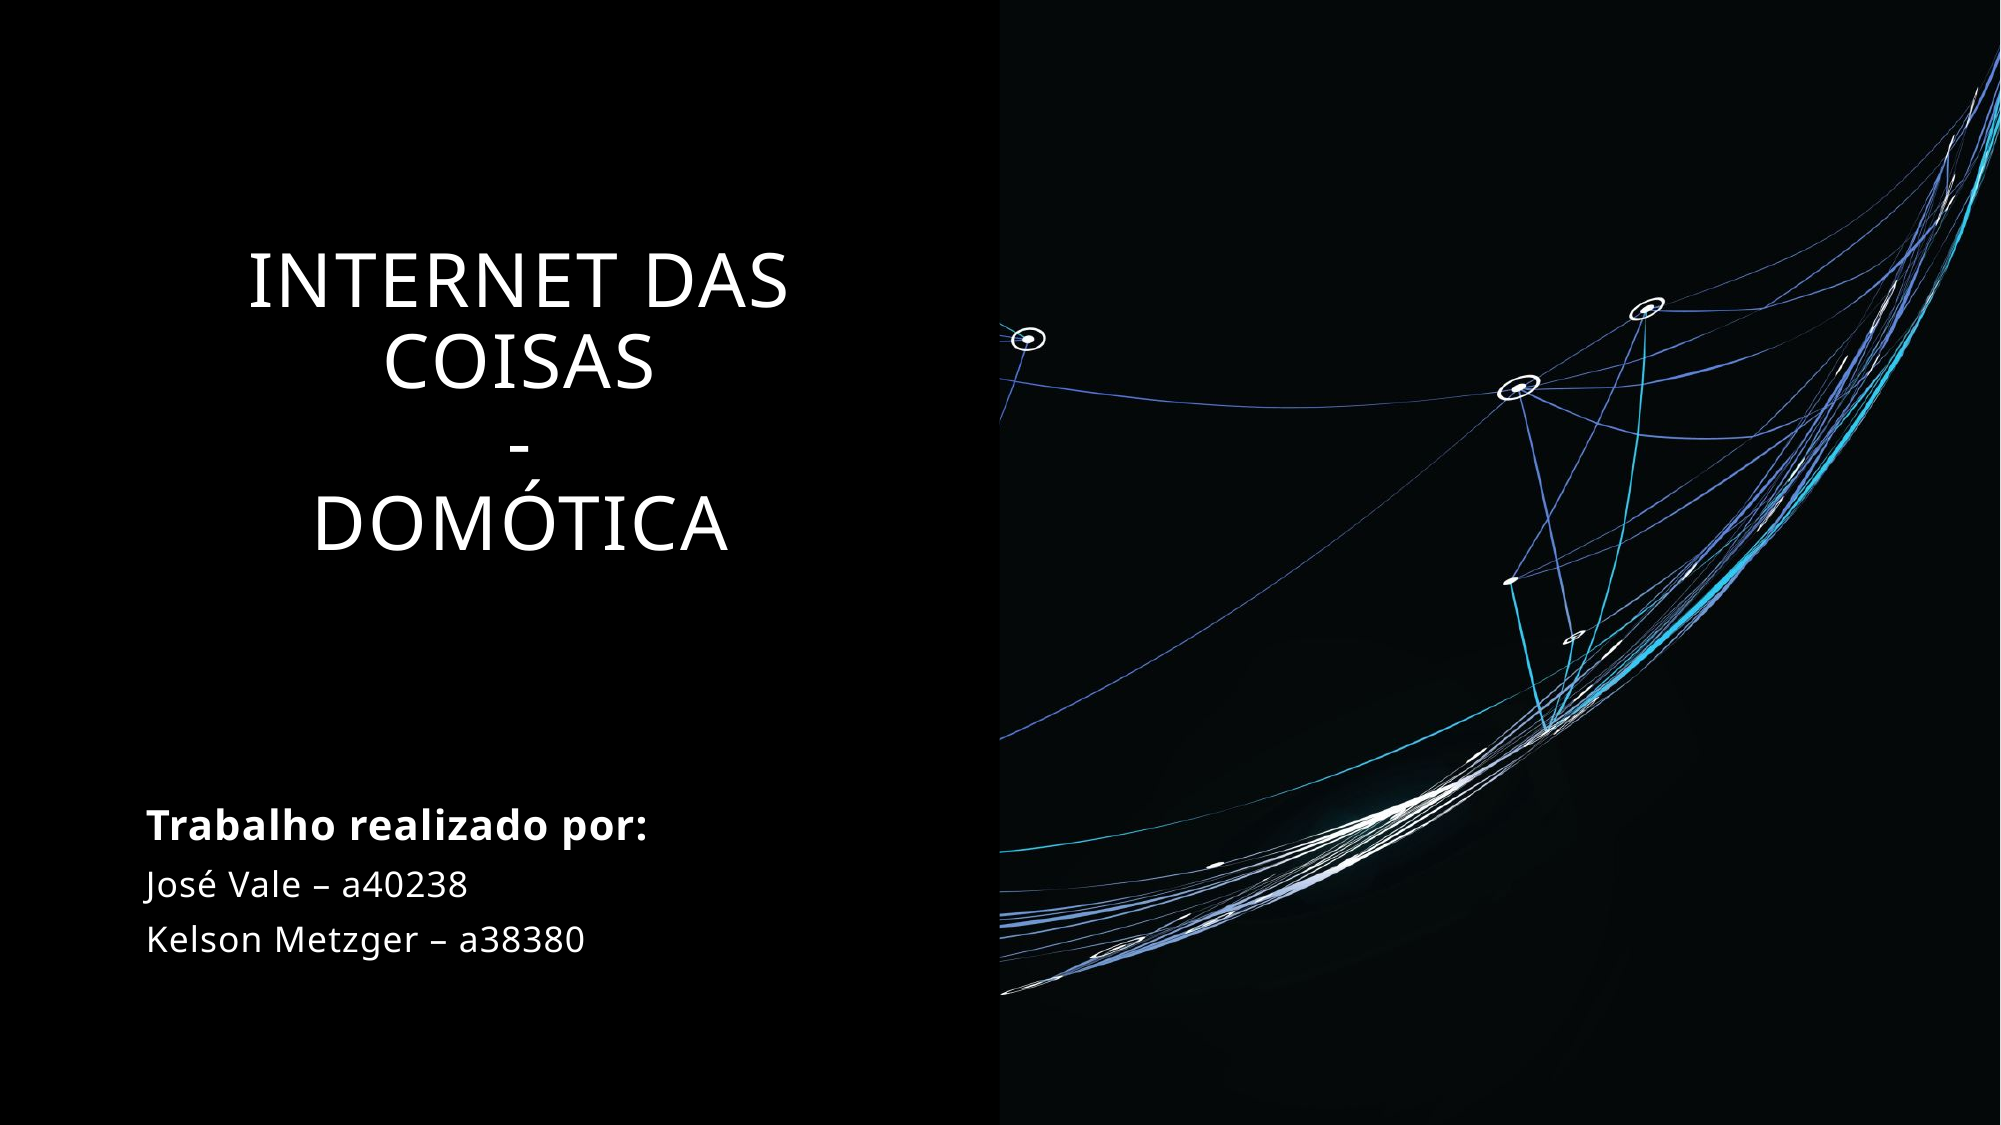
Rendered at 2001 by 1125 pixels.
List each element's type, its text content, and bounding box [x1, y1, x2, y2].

picture [999, 0, 2001, 1125]
text_box [0, 0, 999, 1125]
subtitle Trabalho realizado por: José Vale – a40238 Kelson Metzger – a38380 [130, 796, 870, 1015]
title Internet das Coisas - Domótica [151, 232, 890, 577]
